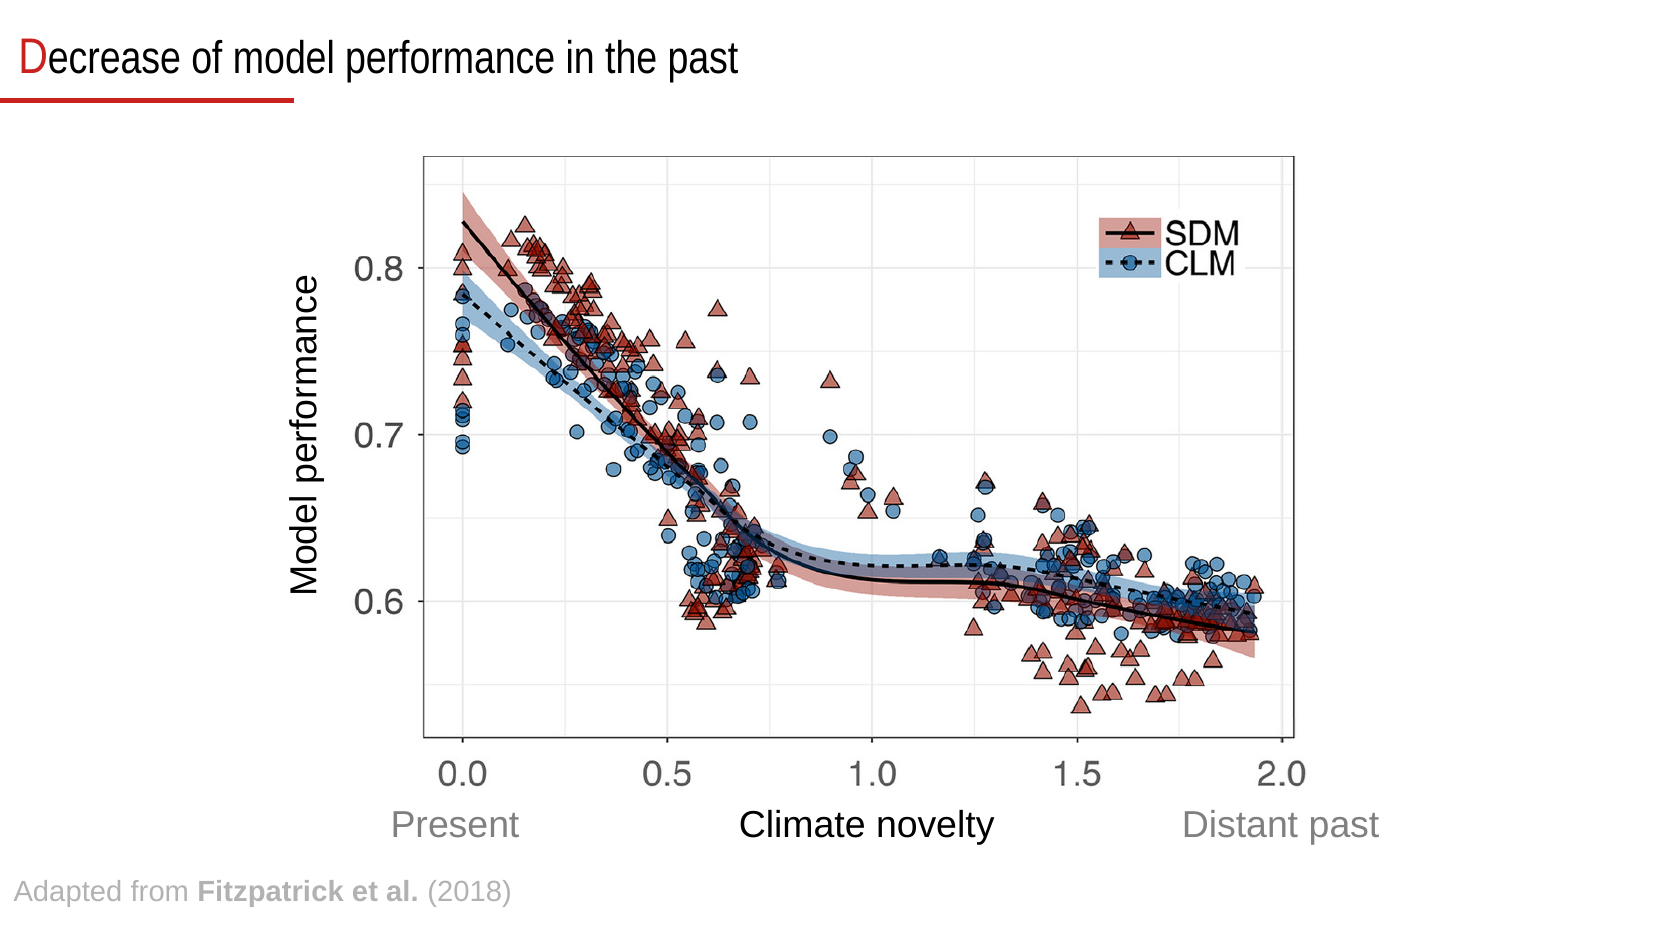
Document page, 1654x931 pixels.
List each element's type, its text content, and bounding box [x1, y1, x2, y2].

text_box Climate novelty [739, 803, 996, 846]
text_box Adapted from Fitzpatrick et al. (2018) [0, 856, 531, 927]
text_box Distant past [1181, 803, 1397, 846]
text_box Present [390, 803, 606, 846]
picture [323, 146, 1328, 796]
text_box Model performance [282, 273, 325, 597]
text_box Decrease of model performance in the past [3, 0, 1653, 120]
